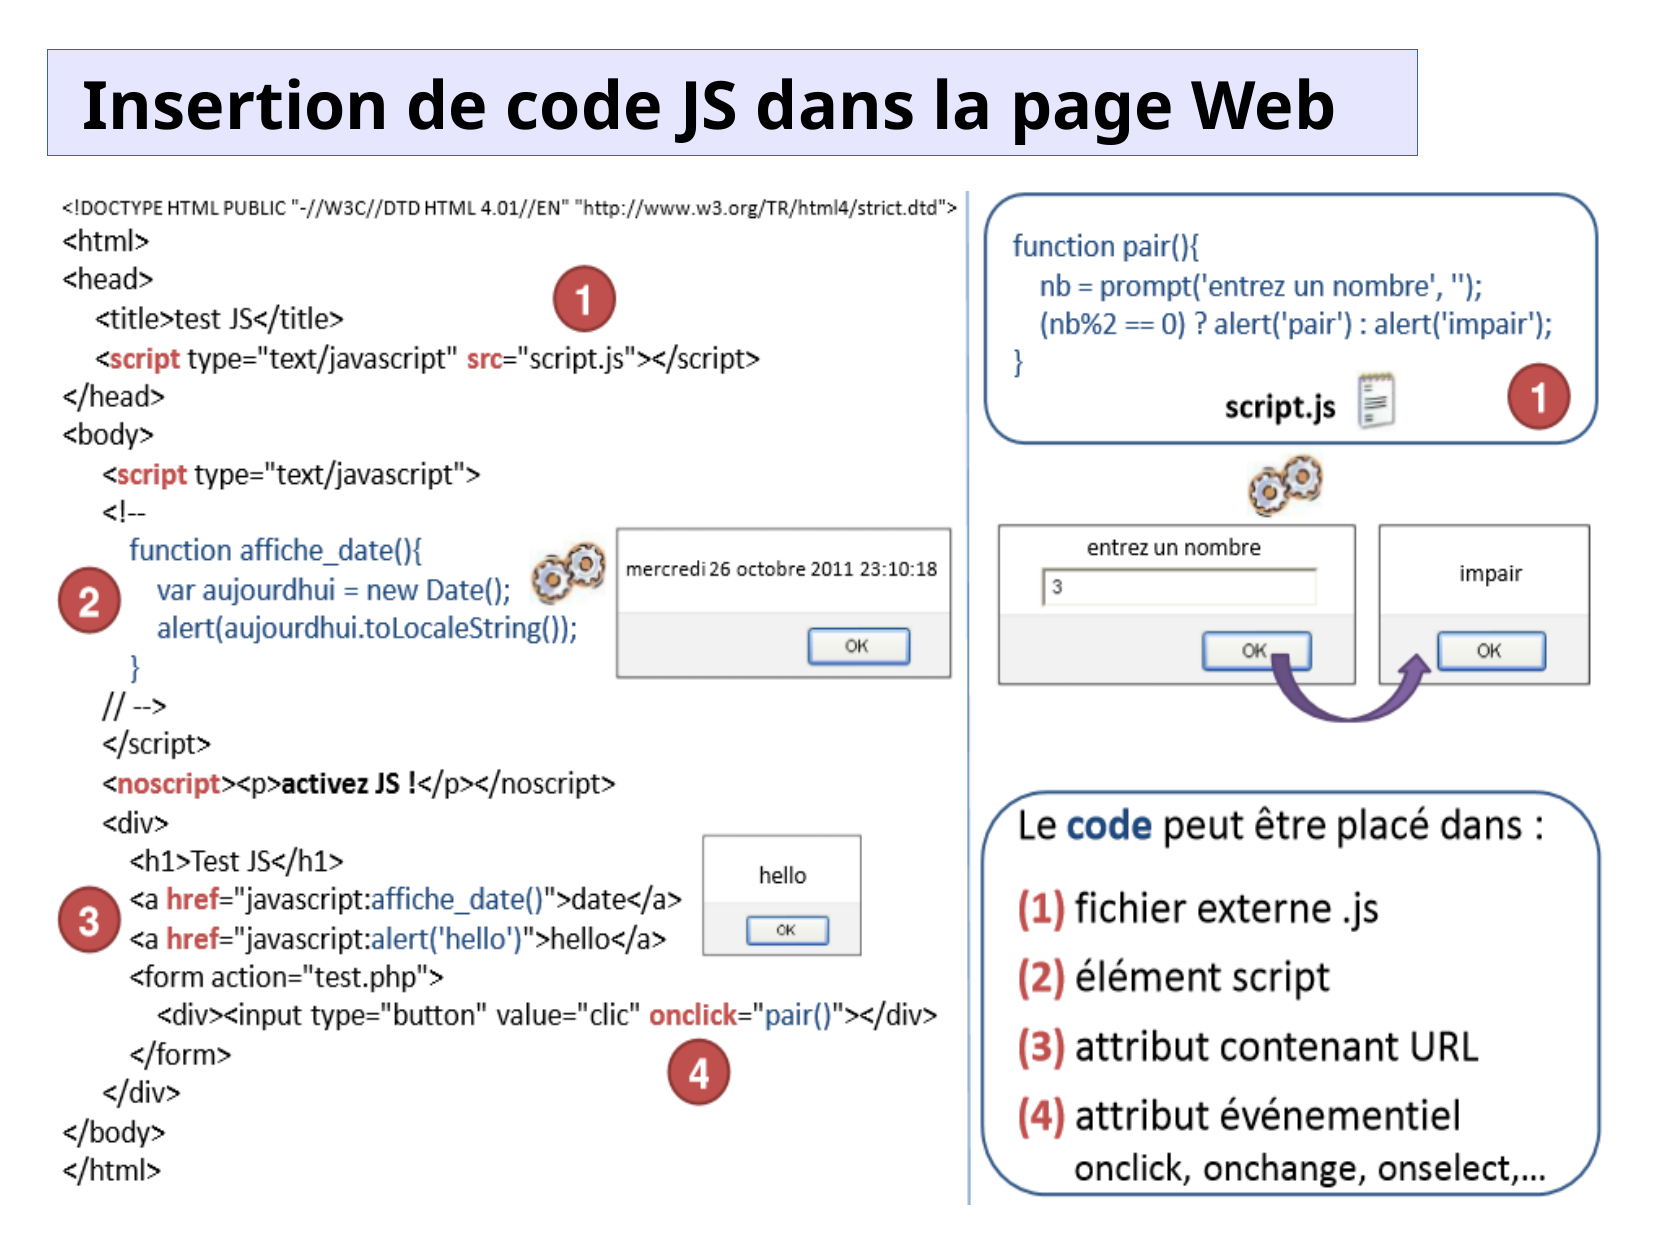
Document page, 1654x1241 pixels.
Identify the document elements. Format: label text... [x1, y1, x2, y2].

title Insertion de code JS dans la page Web [82, 0, 1571, 191]
text_box [47, 49, 82, 156]
picture [47, 191, 1607, 1205]
